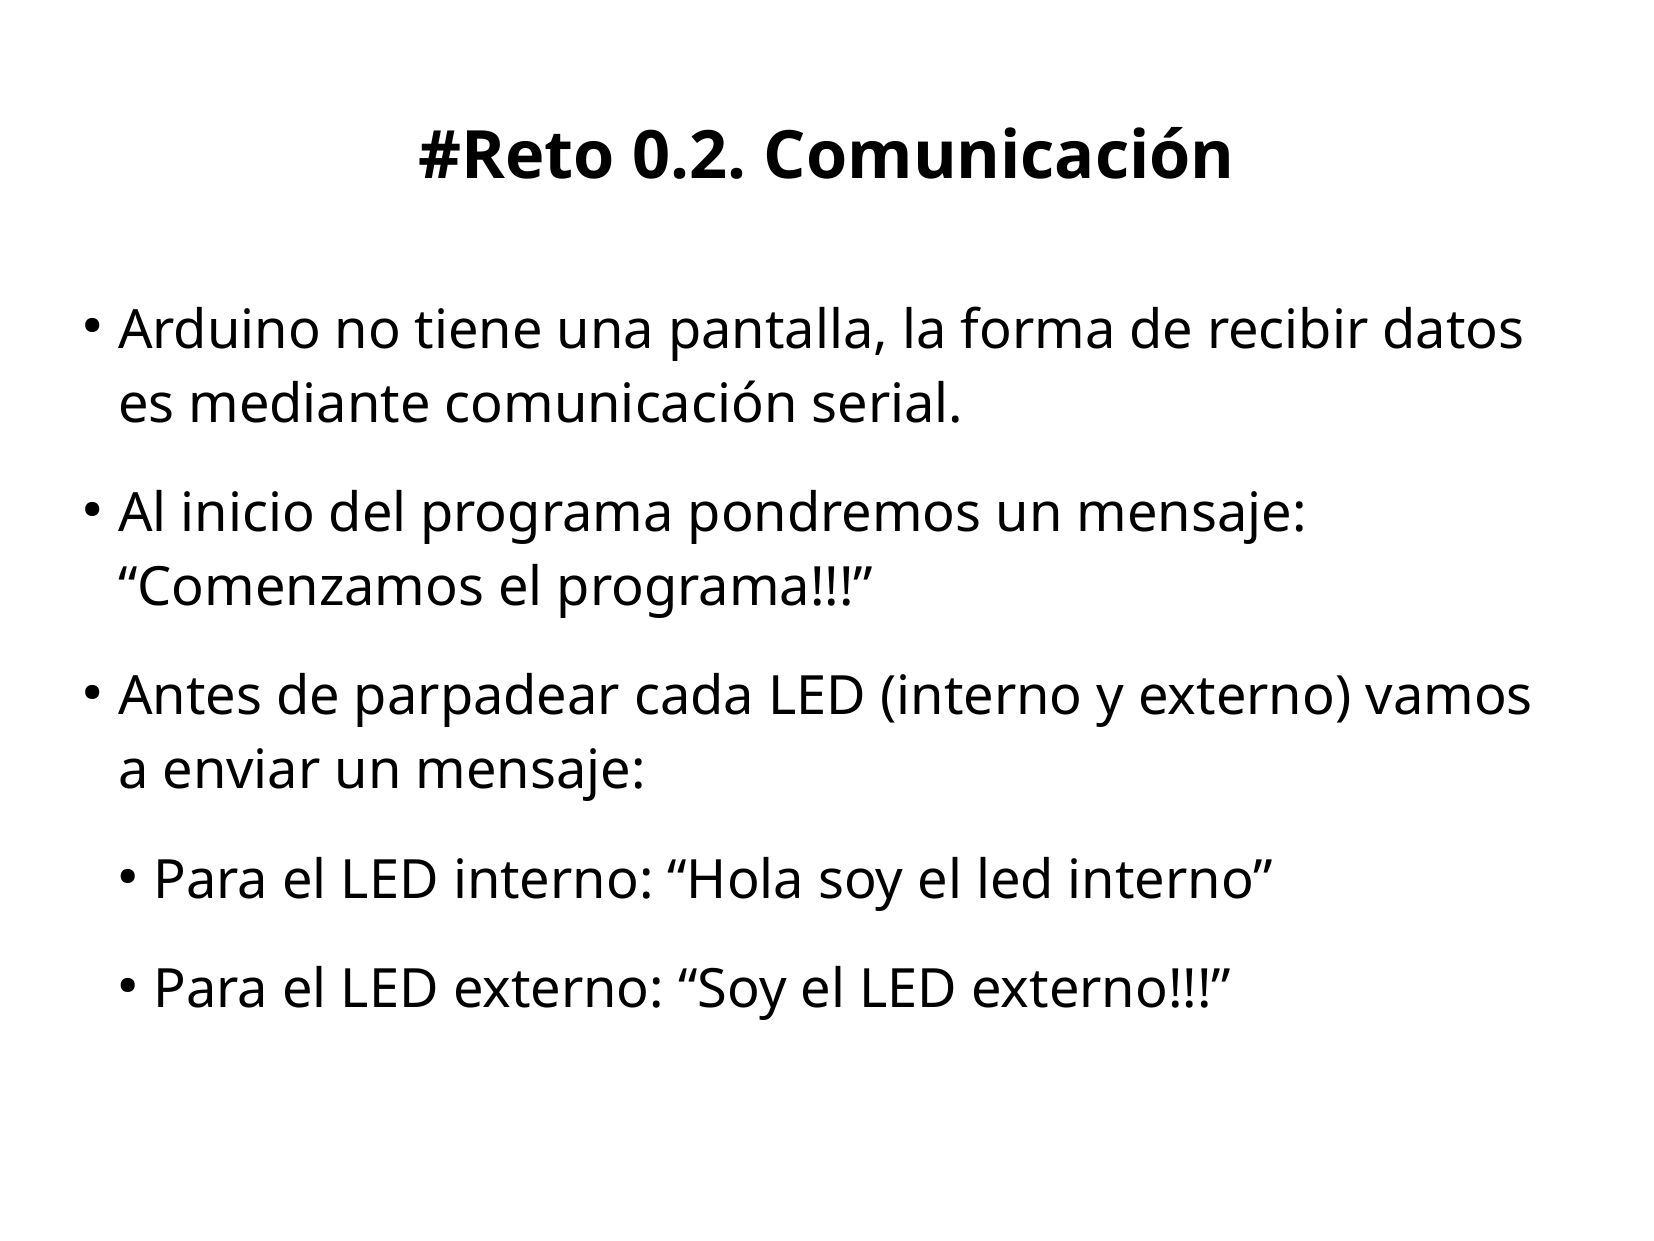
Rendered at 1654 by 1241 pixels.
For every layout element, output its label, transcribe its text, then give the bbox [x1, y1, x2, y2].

title #Reto 0.2. Comunicación [82, 49, 1571, 257]
subtitle Arduino no tiene una pantalla, la forma de recibir datos es mediante comunicación serial. Al inicio del programa pondremos un mensaje: “Comenzamos el programa!!!” Antes de parpadear cada LED (interno y externo) vamos a enviar un mensaje: Para el LED interno: “Hola soy el led interno” Para el LED externo: “Soy el LED externo!!!” [82, 290, 1571, 1180]
